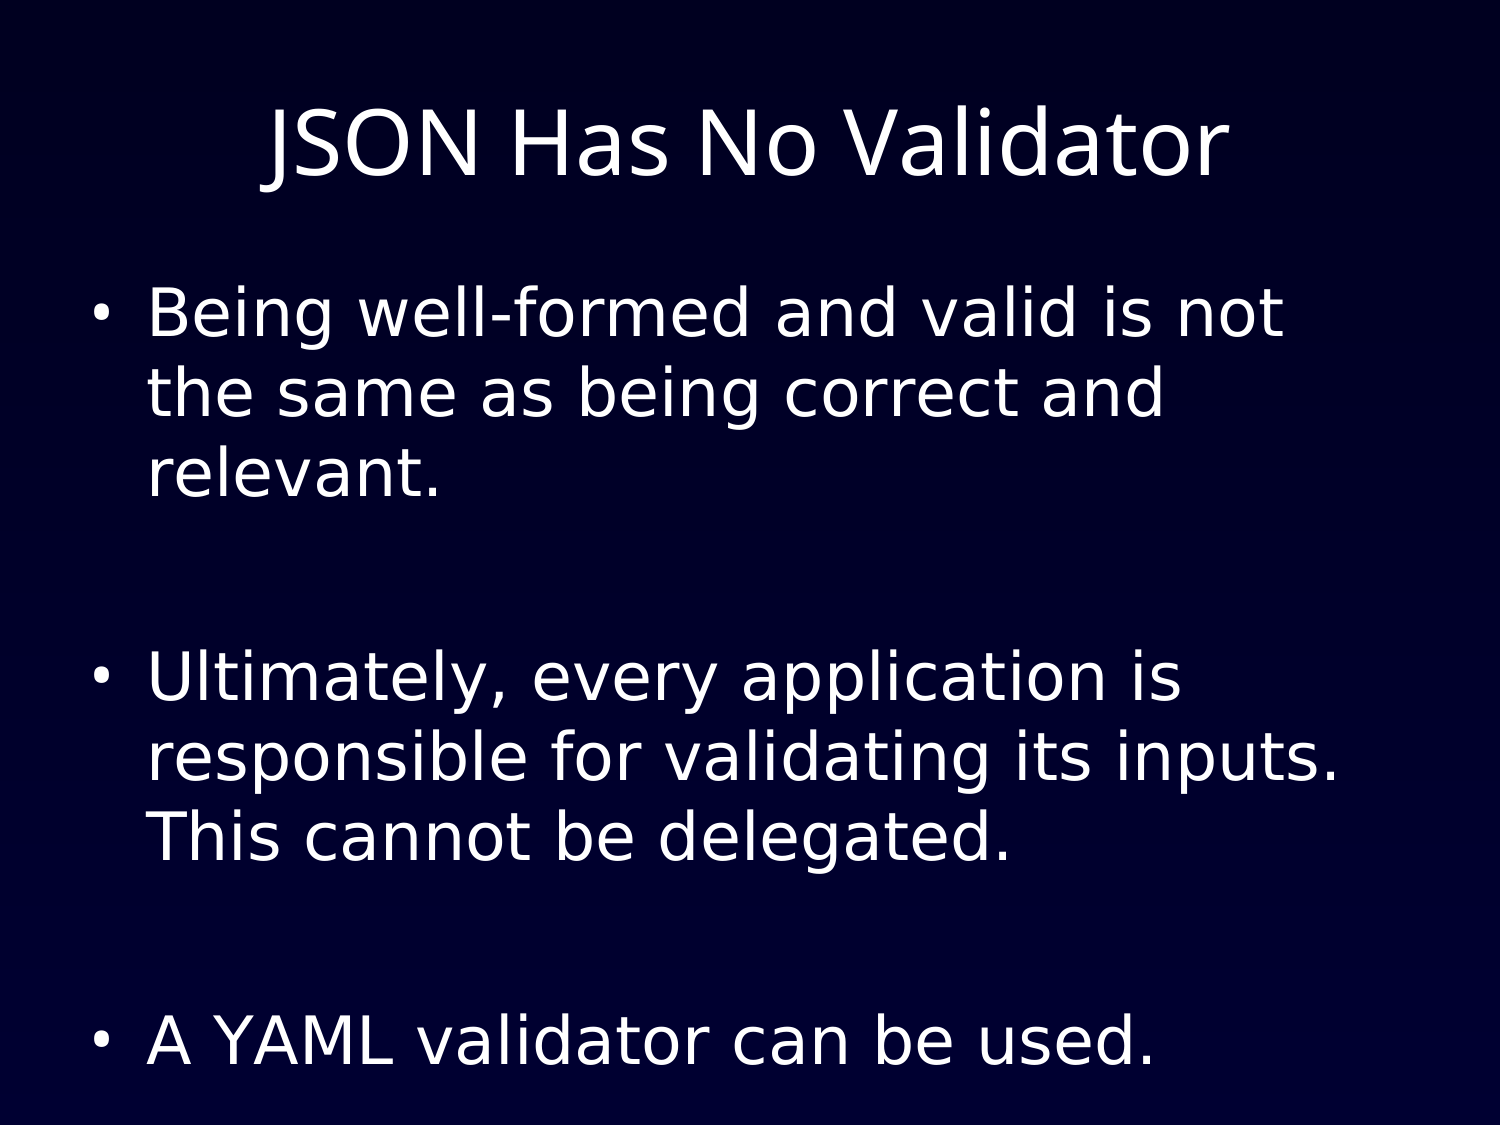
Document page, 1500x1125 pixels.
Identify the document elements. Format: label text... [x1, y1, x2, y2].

title JSON Has No Validator [75, 45, 1426, 233]
list Being well-formed and valid is not the same as being correct and relevant. Ultimately, every application is responsible for validating its inputs. This cannot be delegated. A YAML validator can be used. [75, 262, 1426, 1101]
